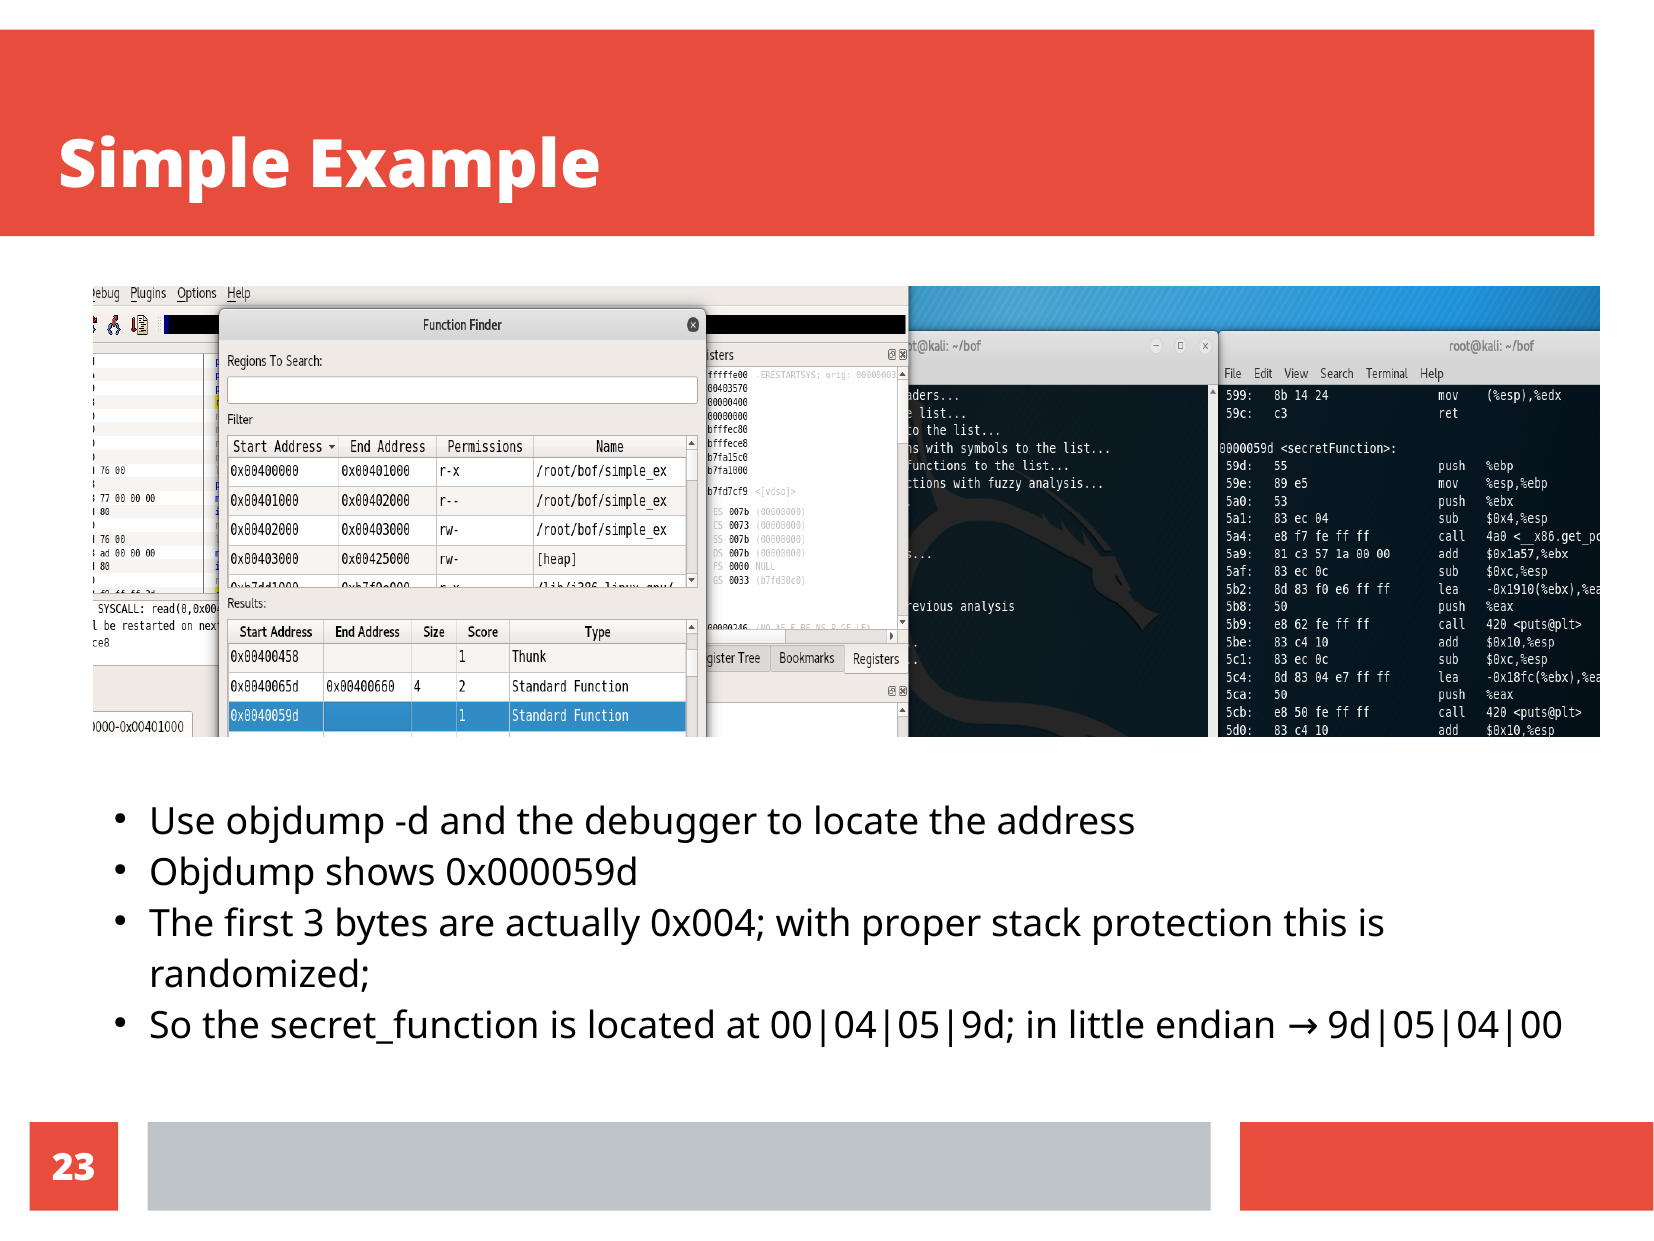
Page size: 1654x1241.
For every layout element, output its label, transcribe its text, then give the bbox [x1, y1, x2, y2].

text_box Use objdump -d and the debugger to locate the address Objdump shows 0x000059d The first 3 bytes are actually 0x004; with proper stack protection this is randomized; So the secret_function is located at 00|04|05|9d; in little endian → 9d|05|04|00 [98, 786, 1625, 1063]
picture [93, 286, 1600, 737]
title Simple Example [59, 59, 1595, 207]
